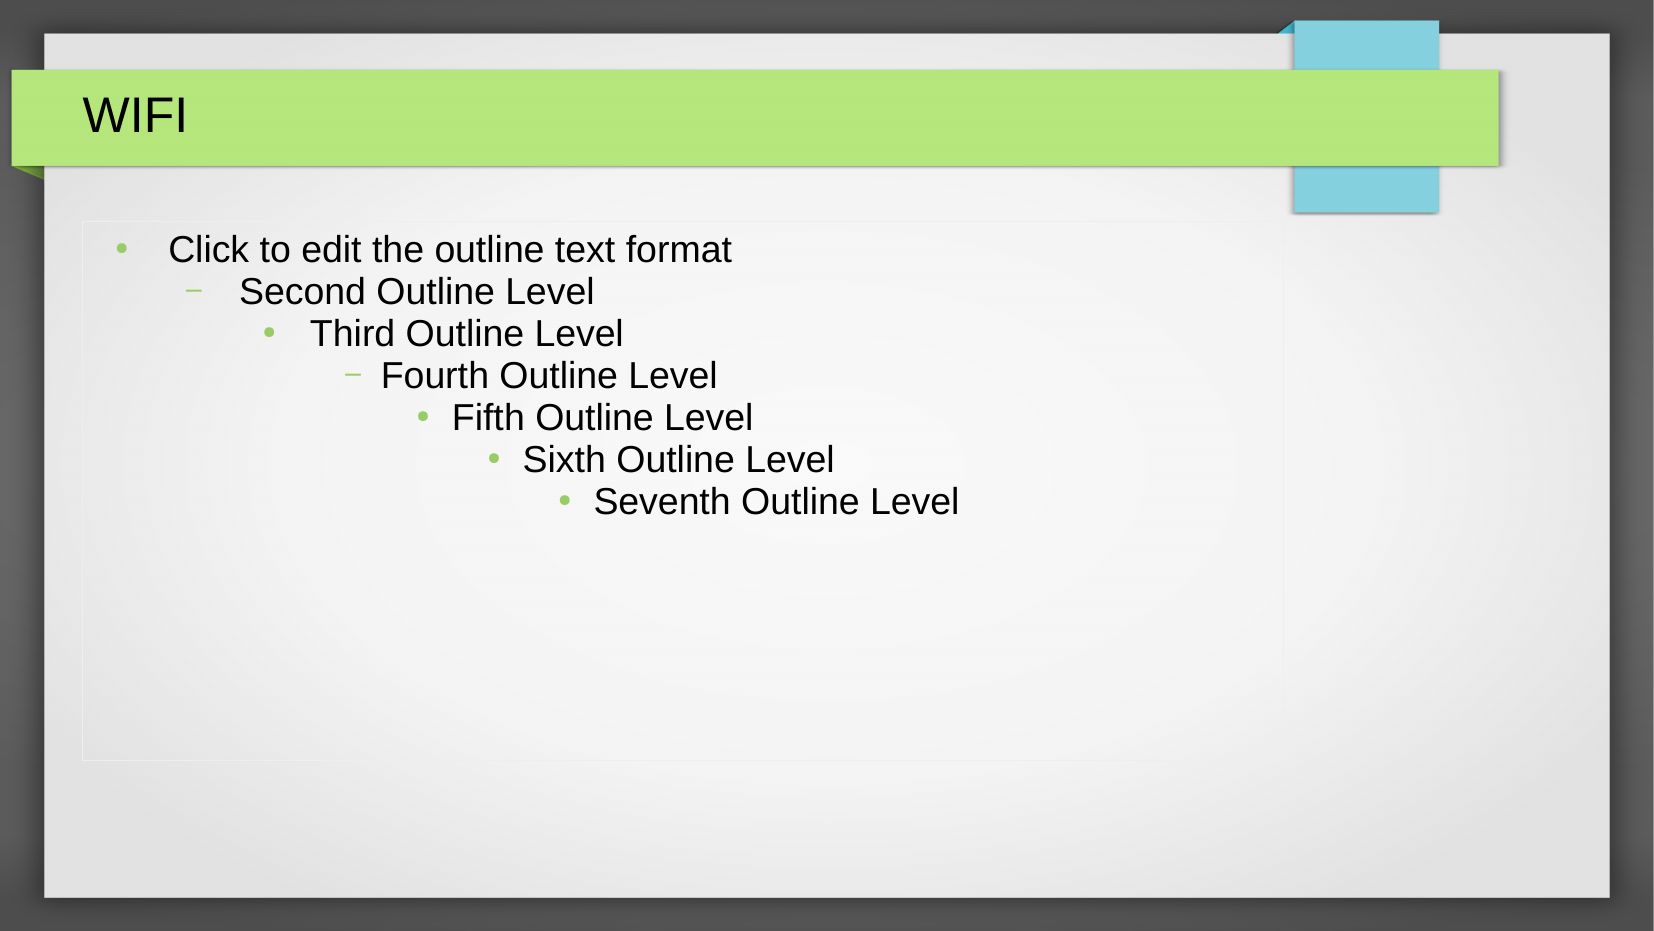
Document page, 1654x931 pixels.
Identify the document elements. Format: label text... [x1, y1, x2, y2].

picture [0, 0, 1654, 931]
title WIFI [82, 70, 1264, 160]
